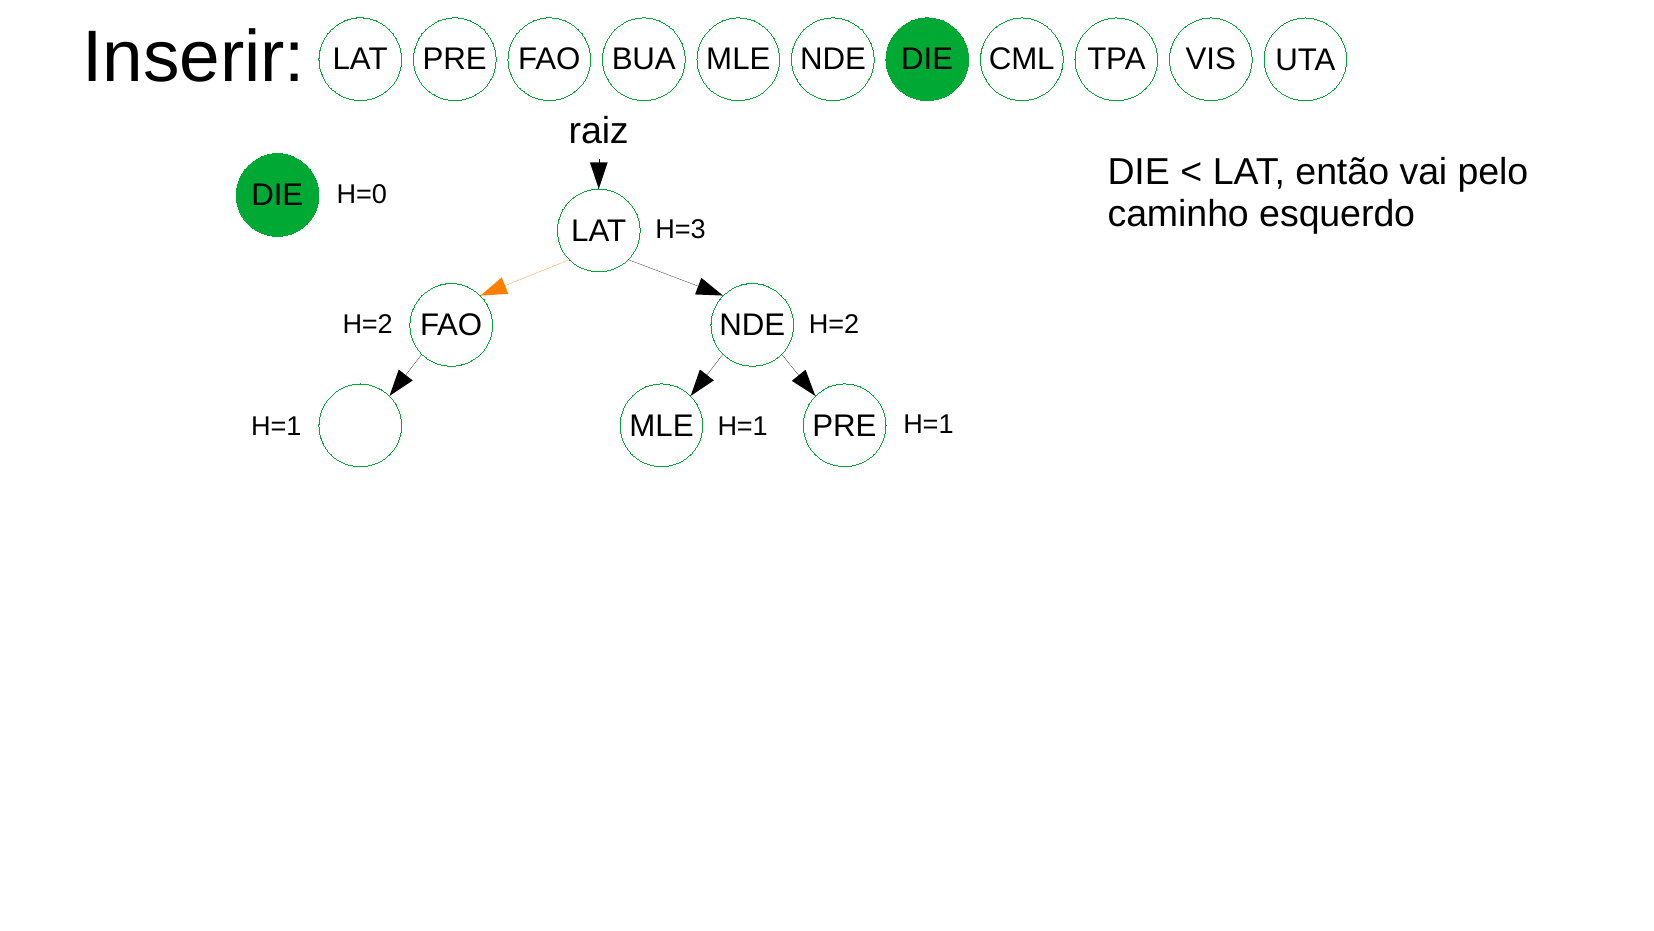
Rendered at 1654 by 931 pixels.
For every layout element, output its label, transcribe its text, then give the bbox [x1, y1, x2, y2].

text_box PRE [413, 17, 497, 101]
text_box FAO [507, 17, 591, 101]
text_box FAO [409, 283, 493, 367]
text_box H=2 [327, 301, 408, 347]
title Inserir: [82, 0, 319, 134]
text_box H=1 [702, 403, 783, 449]
text_box NDE [710, 283, 794, 367]
text_box MLE [696, 17, 780, 101]
text_box H=2 [794, 301, 875, 347]
text_box H=1 [236, 403, 317, 449]
text_box UTA [1264, 17, 1347, 101]
text_box LAT [318, 17, 402, 101]
text_box PRE [803, 383, 887, 467]
text_box DIE [236, 153, 319, 237]
text_box DIE < LAT, então vai pelo caminho esquerdo [1092, 142, 1544, 242]
text_box DIE [885, 17, 969, 101]
text_box BUA [602, 17, 686, 101]
text_box LAT [557, 189, 640, 272]
text_box NDE [791, 17, 875, 101]
text_box H=1 [888, 401, 969, 447]
text_box MLE [620, 383, 702, 467]
text_box TPA [1074, 17, 1158, 101]
text_box BUA [318, 383, 402, 467]
text_box raiz [553, 102, 644, 160]
text_box CML [980, 17, 1064, 101]
text_box H=3 [640, 206, 721, 252]
text_box H=0 [321, 171, 402, 217]
text_box VIS [1169, 17, 1253, 101]
